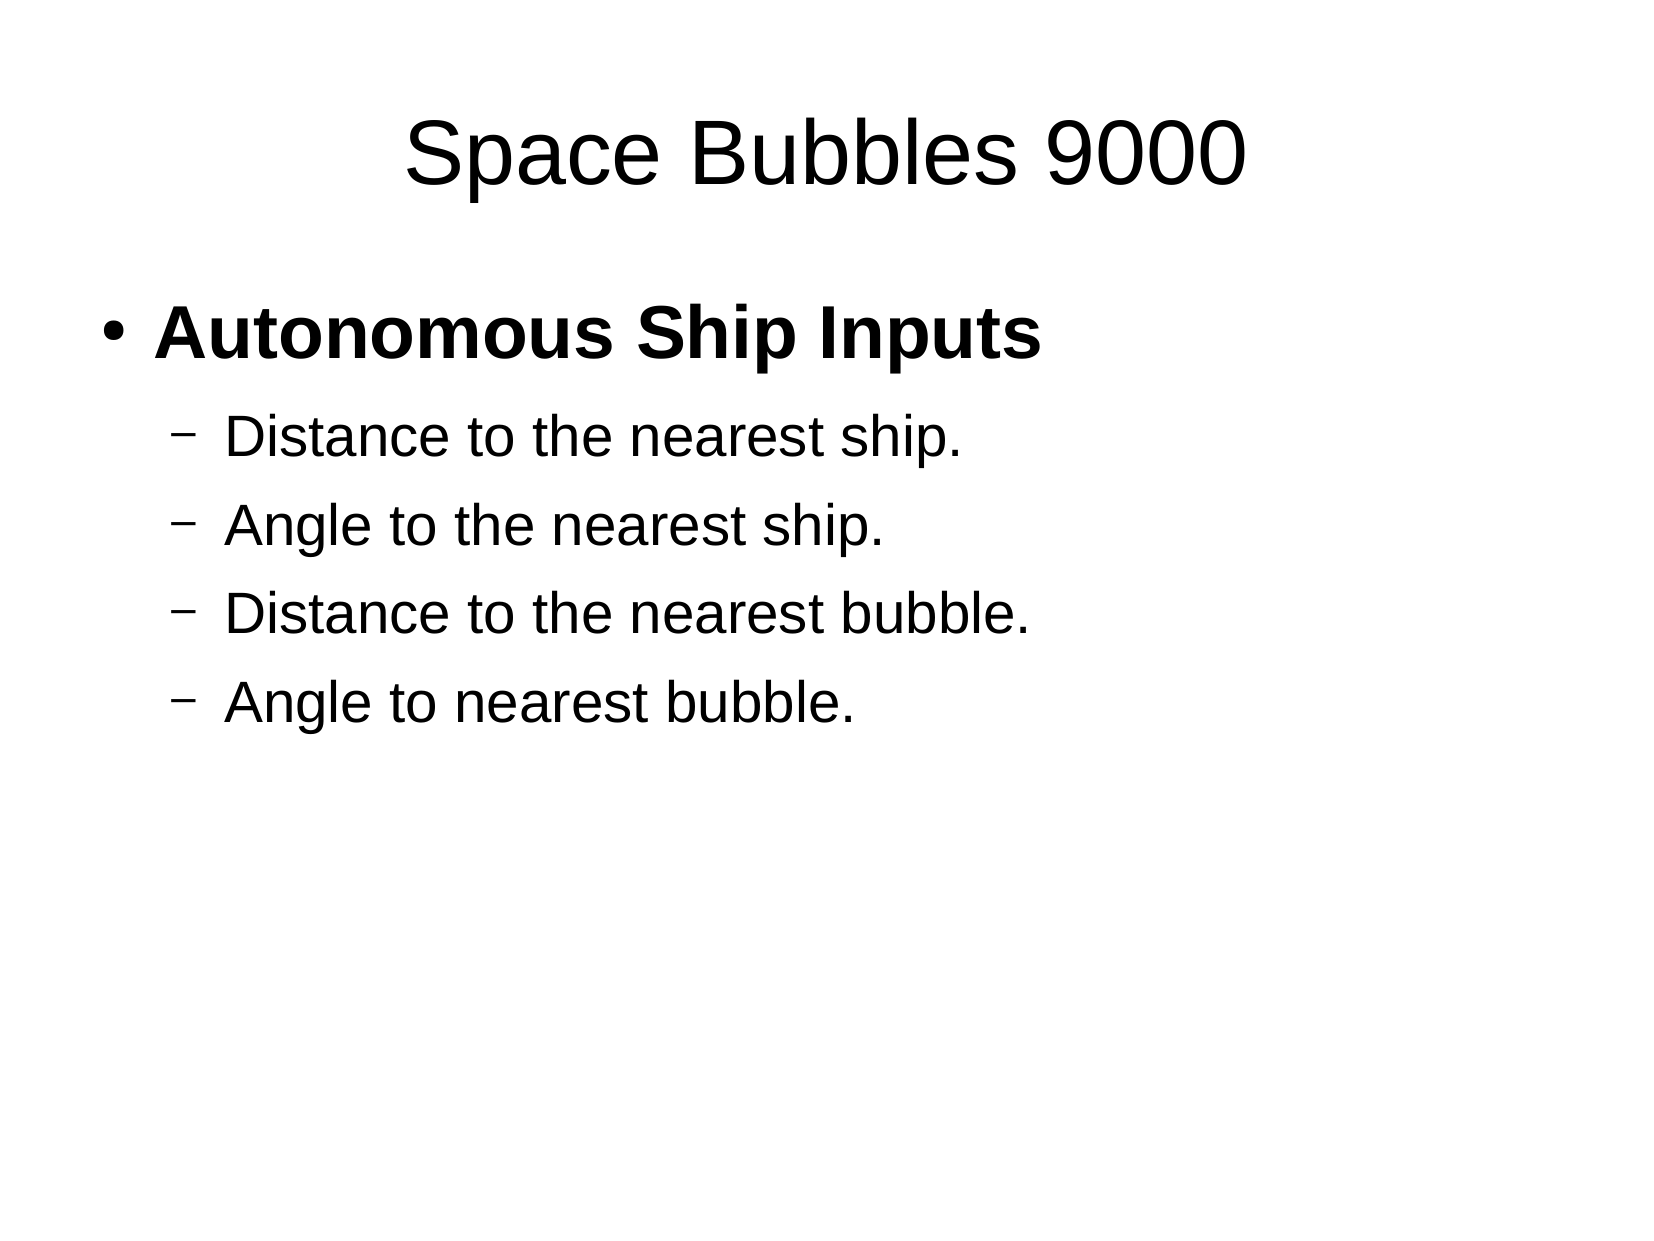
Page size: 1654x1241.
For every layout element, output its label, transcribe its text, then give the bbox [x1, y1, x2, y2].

title Space Bubbles 9000 [82, 49, 1571, 257]
list Autonomous Ship Inputs Distance to the nearest ship. Angle to the nearest ship. Distance to the nearest bubble. Angle to nearest bubble. [82, 290, 1571, 1010]
